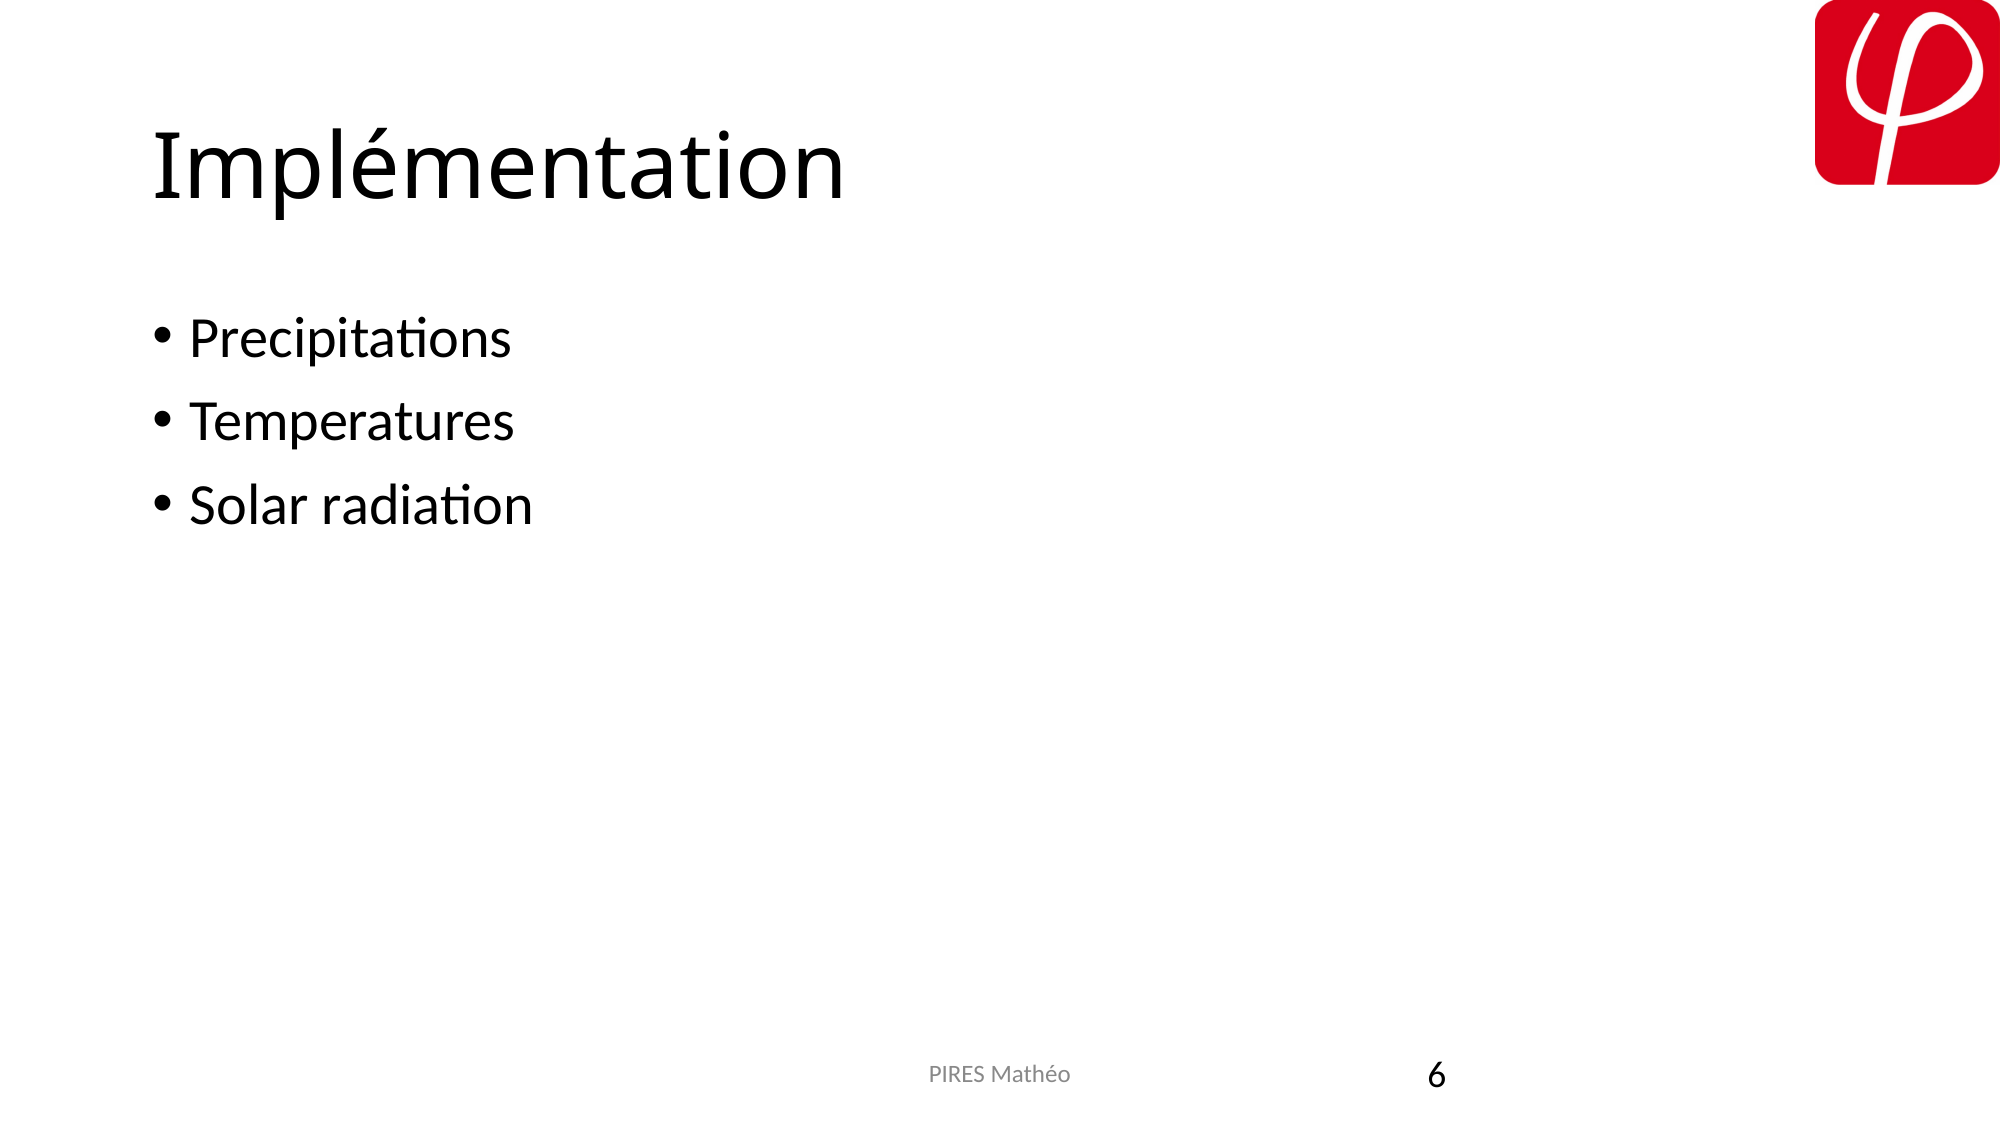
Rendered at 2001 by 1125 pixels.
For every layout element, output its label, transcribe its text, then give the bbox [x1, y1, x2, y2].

text_box 6 [1412, 1042, 1863, 1103]
picture [1815, 0, 2000, 185]
list Precipitations Temperatures Solar radiation [137, 299, 1863, 1014]
title Implémentation [137, 59, 1863, 278]
text_box PIRES Mathéo [662, 1042, 1338, 1103]
